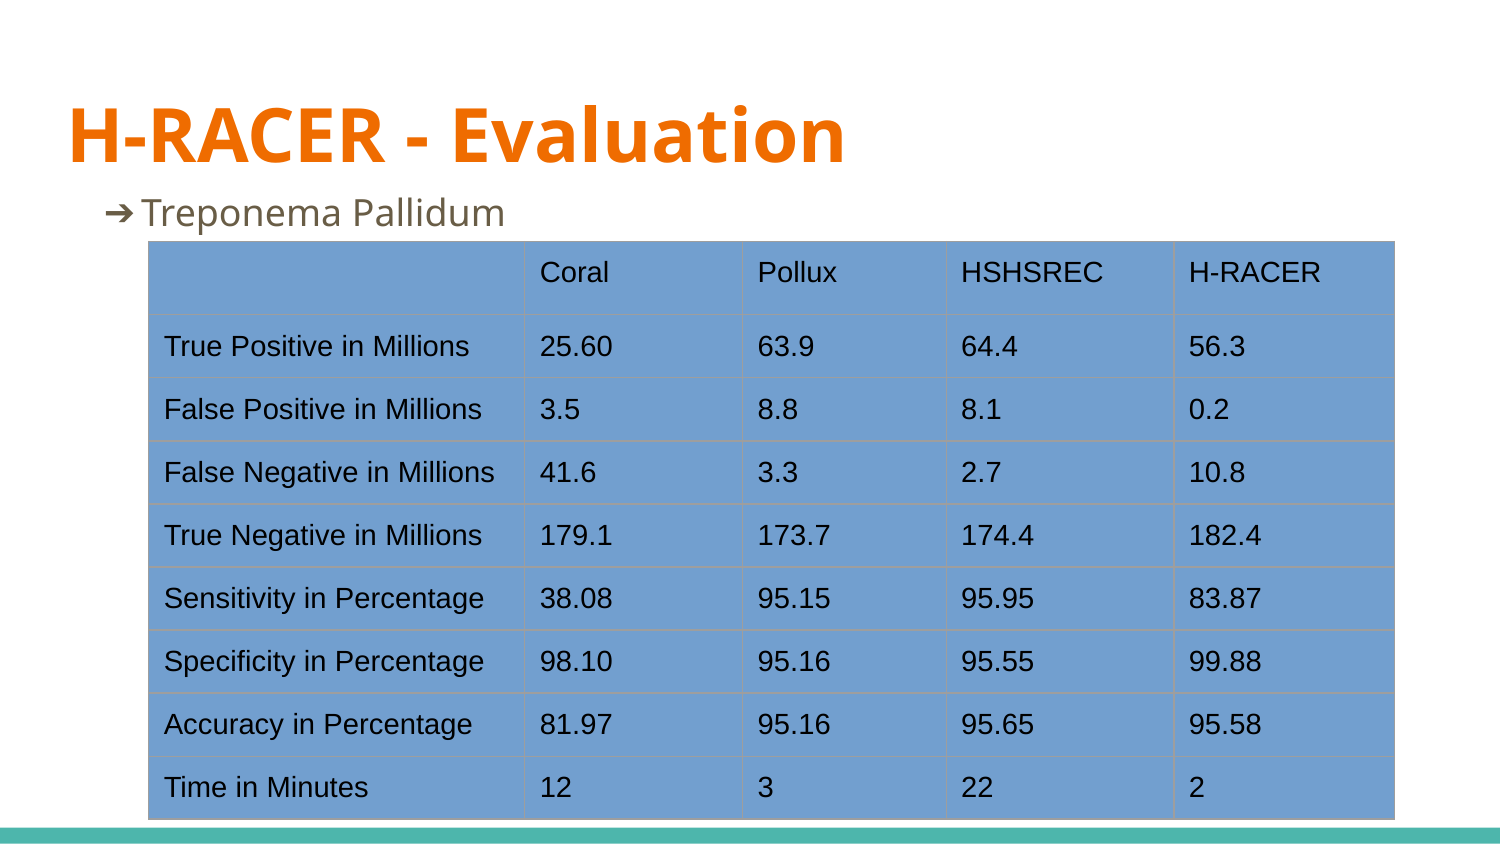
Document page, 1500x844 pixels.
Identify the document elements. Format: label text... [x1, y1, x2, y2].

table_header Pollux [743, 242, 946, 314]
table_cell 182.4 [1175, 505, 1394, 566]
table_cell Accuracy in Percentage [149, 694, 524, 756]
table_cell 95.58 [1175, 694, 1394, 756]
table_cell 174.4 [947, 505, 1173, 566]
table_cell 81.97 [525, 694, 742, 756]
table_header [149, 242, 524, 314]
table_cell True Negative in Millions [149, 505, 524, 566]
list Treponema Pallidum [51, 173, 1449, 716]
table_cell True Positive in Millions [149, 315, 524, 377]
table_cell 56.3 [1175, 315, 1394, 377]
table_cell 98.10 [525, 631, 742, 692]
table_cell Time in Minutes [149, 757, 524, 818]
table_cell 3 [743, 757, 946, 818]
table_cell 179.1 [525, 505, 742, 566]
table_cell 38.08 [525, 568, 742, 629]
table_cell False Positive in Millions [149, 378, 524, 440]
table_cell 3.5 [525, 378, 742, 440]
table_cell 10.8 [1175, 442, 1394, 503]
table_cell 95.16 [743, 694, 946, 756]
table_cell 95.16 [743, 631, 946, 692]
table_header Coral [525, 242, 742, 314]
table_cell 2 [1175, 757, 1394, 818]
table_cell 2.7 [947, 442, 1173, 503]
table_cell 22 [947, 757, 1173, 818]
table_cell Specificity in Percentage [149, 631, 524, 692]
table_header H-RACER [1175, 242, 1394, 314]
table_cell 99.88 [1175, 631, 1394, 692]
table_header HSHSREC [947, 242, 1173, 314]
table_cell 8.8 [743, 378, 946, 440]
table_cell 12 [525, 757, 742, 818]
title H-RACER - Evaluation [51, 72, 1449, 173]
table_cell 64.4 [947, 315, 1173, 377]
table_cell 95.95 [947, 568, 1173, 629]
table_cell 95.55 [947, 631, 1173, 692]
table_cell 95.15 [743, 568, 946, 629]
table_cell 41.6 [525, 442, 742, 503]
table_cell 25.60 [525, 315, 742, 377]
table_cell False Negative in Millions [149, 442, 524, 503]
table_cell 0.2 [1175, 378, 1394, 440]
table_cell 3.3 [743, 442, 946, 503]
table_cell 83.87 [1175, 568, 1394, 629]
table_cell 63.9 [743, 315, 946, 377]
table_cell 8.1 [947, 378, 1173, 440]
table_cell 95.65 [947, 694, 1173, 756]
table_cell Sensitivity in Percentage [149, 568, 524, 629]
table_cell 173.7 [743, 505, 946, 566]
